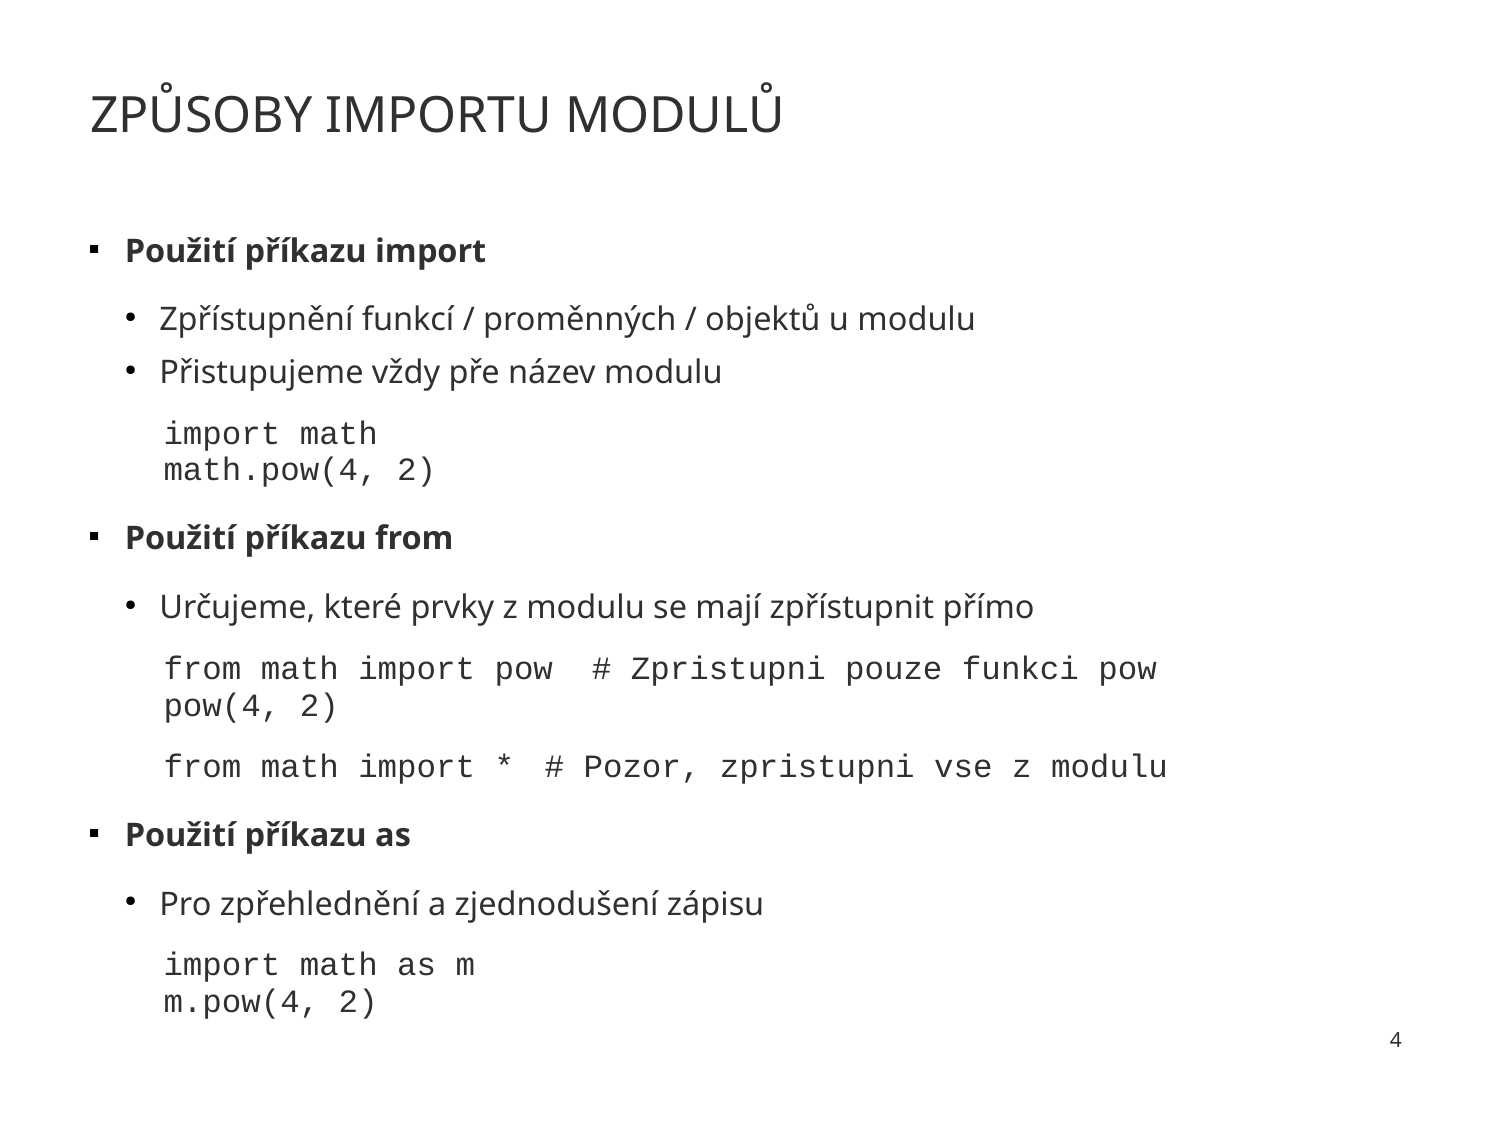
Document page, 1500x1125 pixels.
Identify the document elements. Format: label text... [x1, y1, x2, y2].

slide_number <číslo> [1343, 1010, 1417, 1071]
title Způsoby importu modulů [75, 66, 1223, 161]
list Použití příkazu import Zpřístupnění funkcí / proměnných / objektů u modulu Přistupujeme vždy pře název modulu import math math.pow(4, 2) Použití příkazu from Určujeme, které prvky z modulu se mají zpřístupnit přímo from math import pow # Zpristupni pouze funkci pow pow(4, 2) from math import * # Pozor, zpristupni vse z modulu Použití příkazu as Pro zpřehlednění a zjednodušení zápisu import math as m m.pow(4, 2) [75, 219, 1329, 1035]
